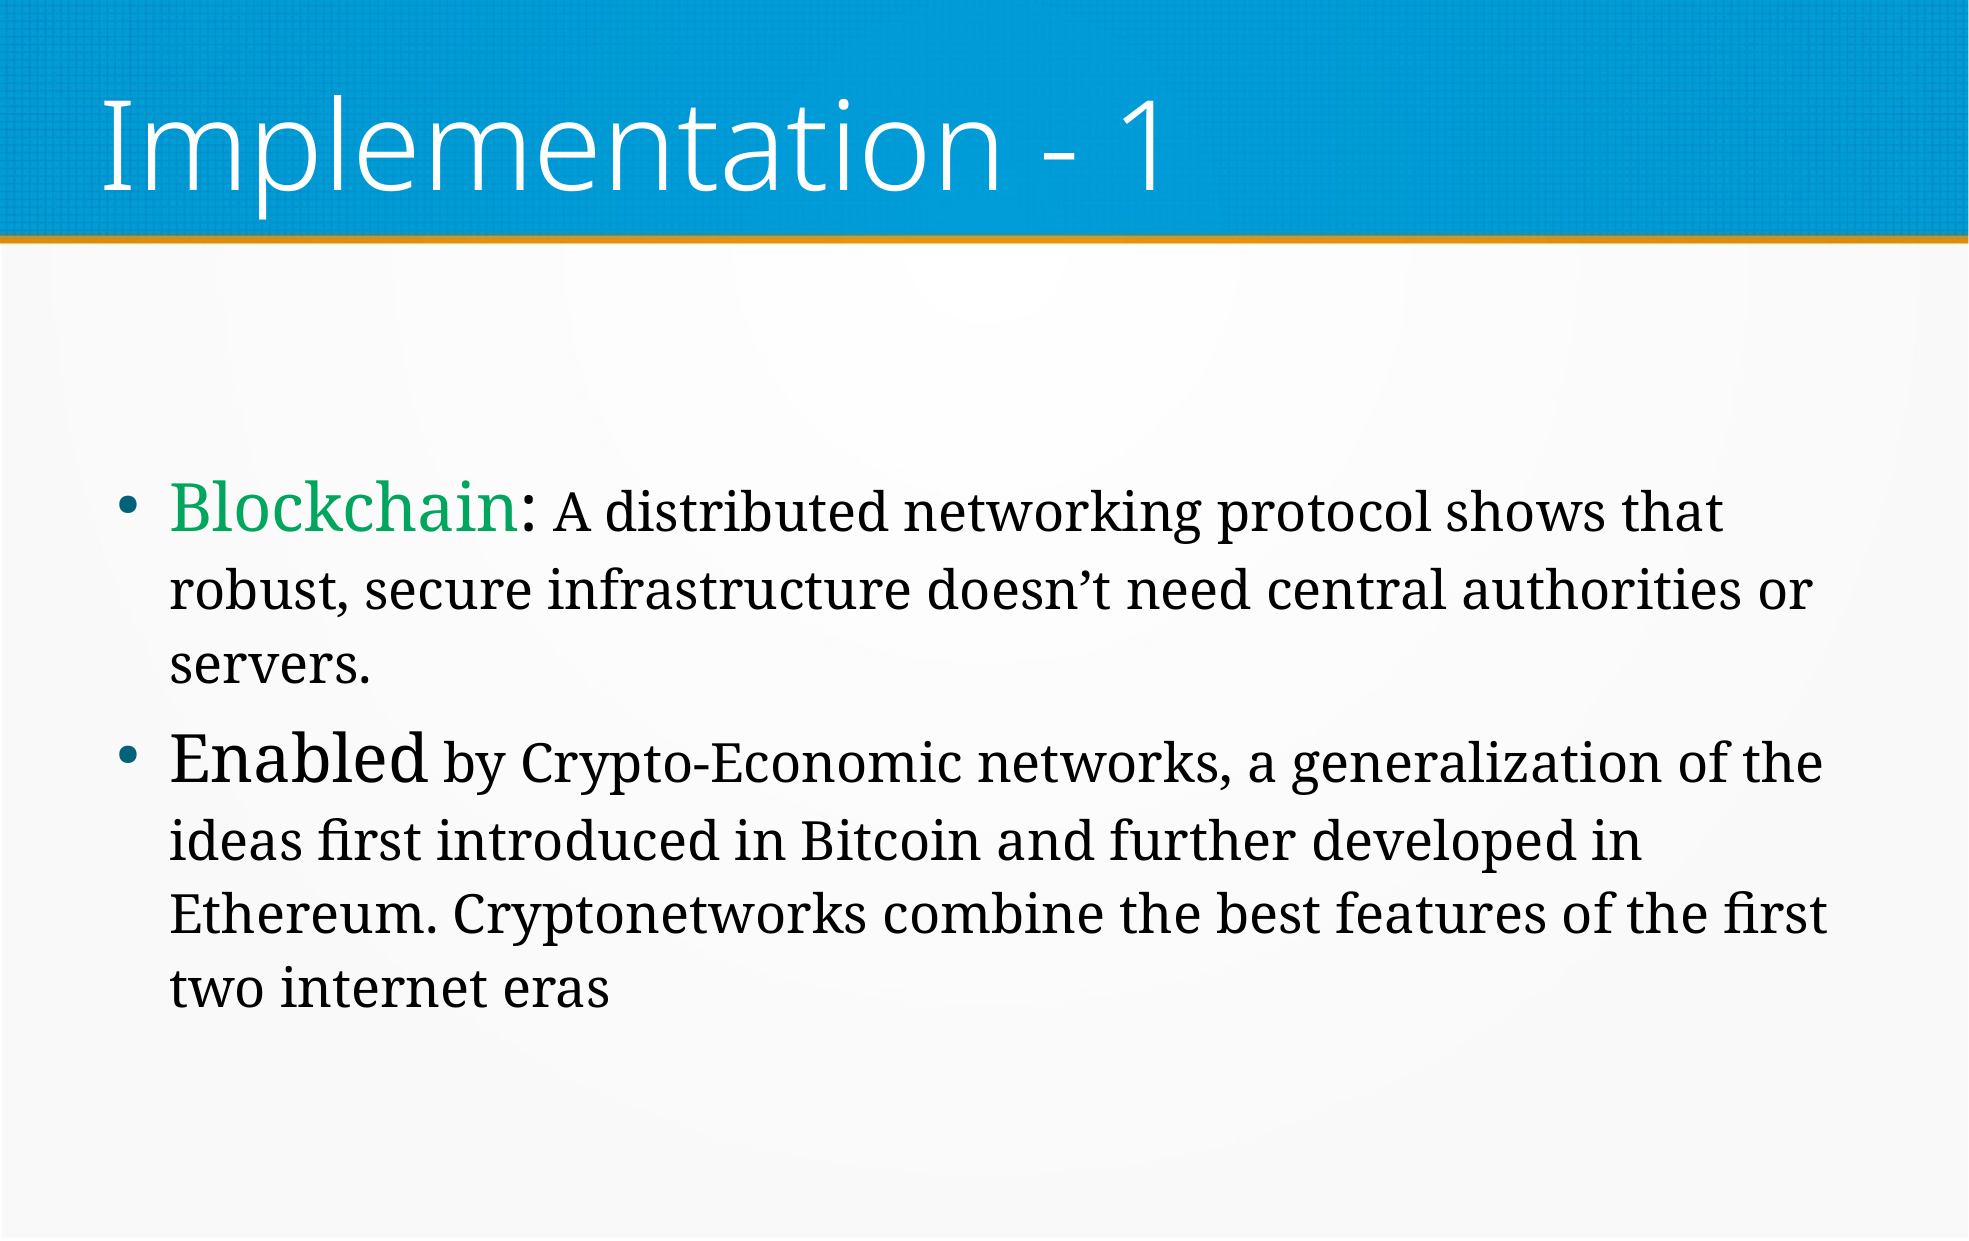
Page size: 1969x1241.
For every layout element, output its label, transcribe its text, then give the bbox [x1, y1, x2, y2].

title Implementation - 1 [98, 19, 1870, 227]
list Blockchain: A distributed networking protocol shows that robust, secure infrastructure doesn’t need central authorities or servers. Enabled by Crypto-Economic networks, a generalization of the ideas first introduced in Bitcoin and further developed in Ethereum. Cryptonetworks combine the best features of the first two internet eras [98, 460, 1861, 1081]
picture [0, 233, 1969, 1241]
